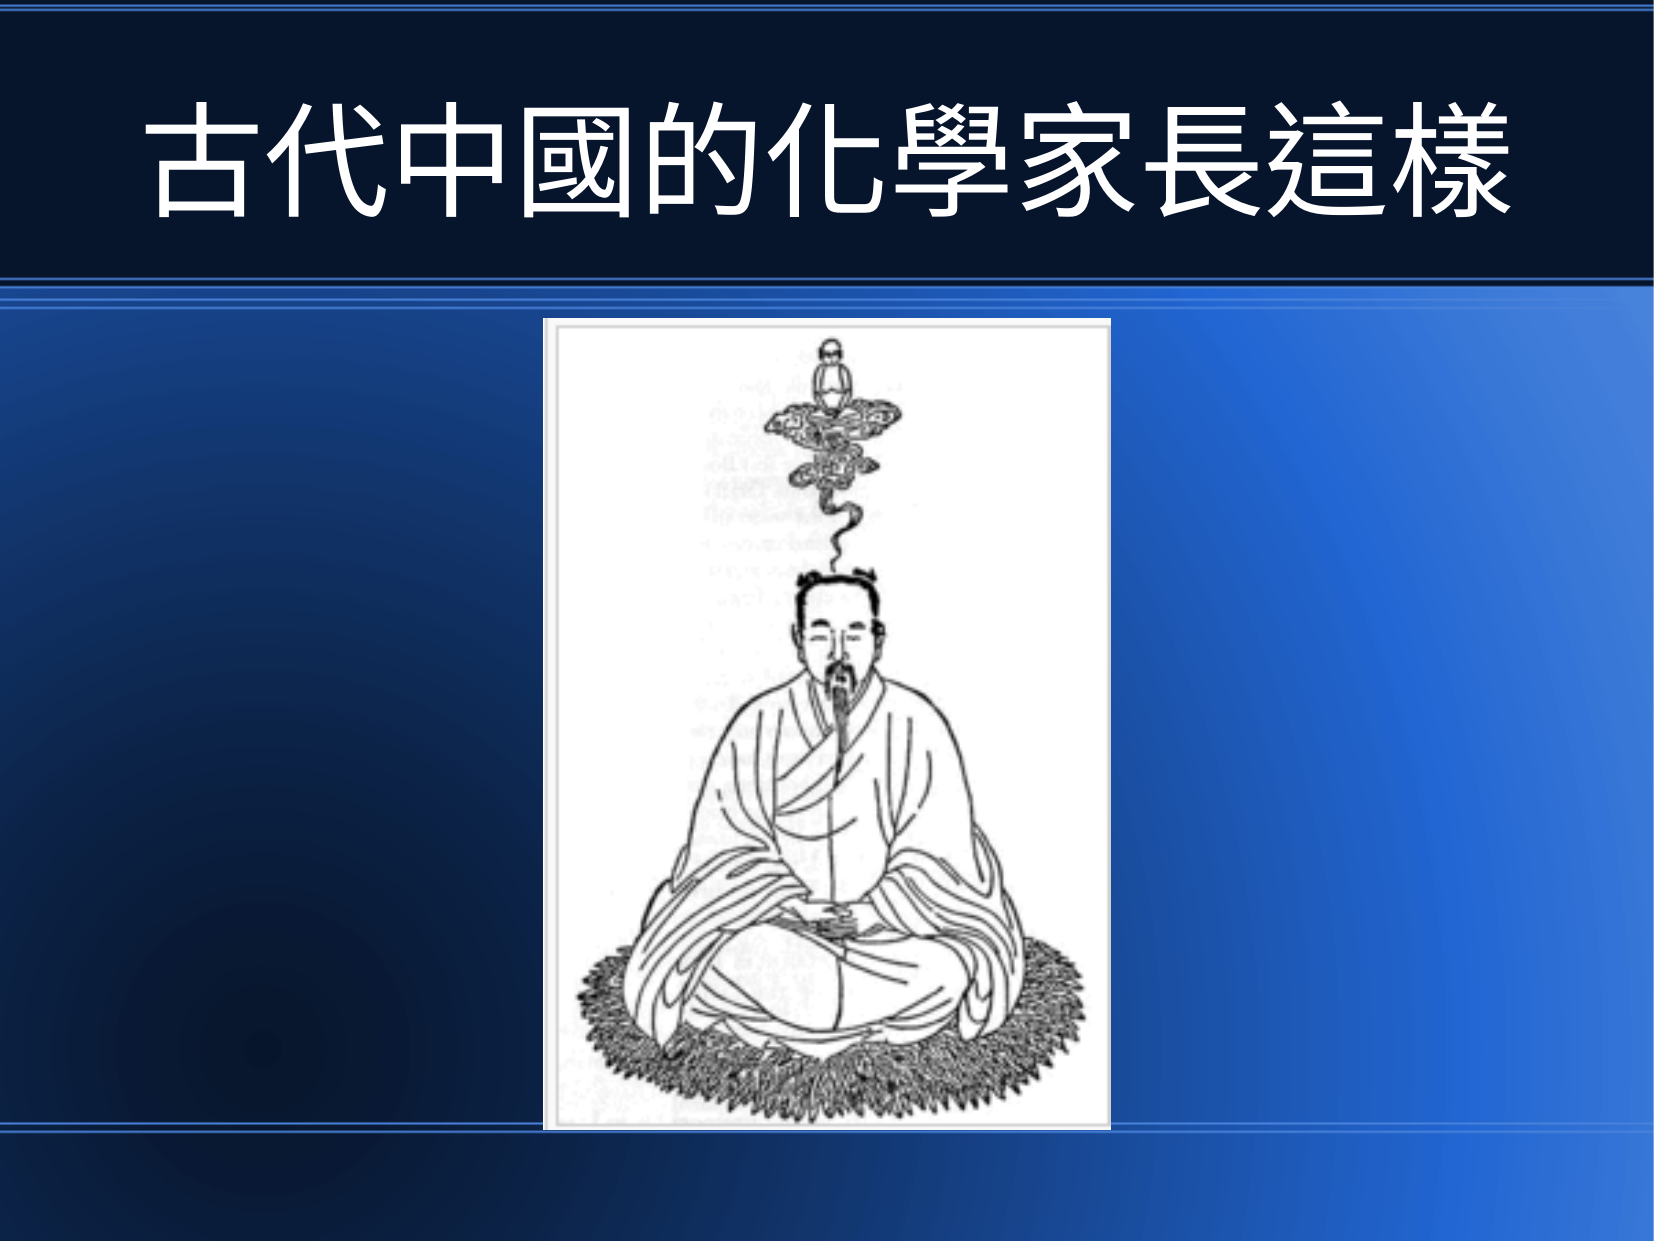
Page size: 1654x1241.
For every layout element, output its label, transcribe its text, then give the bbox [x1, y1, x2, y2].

picture [0, 0, 1654, 1241]
title 古代中國的化學家長這樣 [82, 49, 1571, 257]
